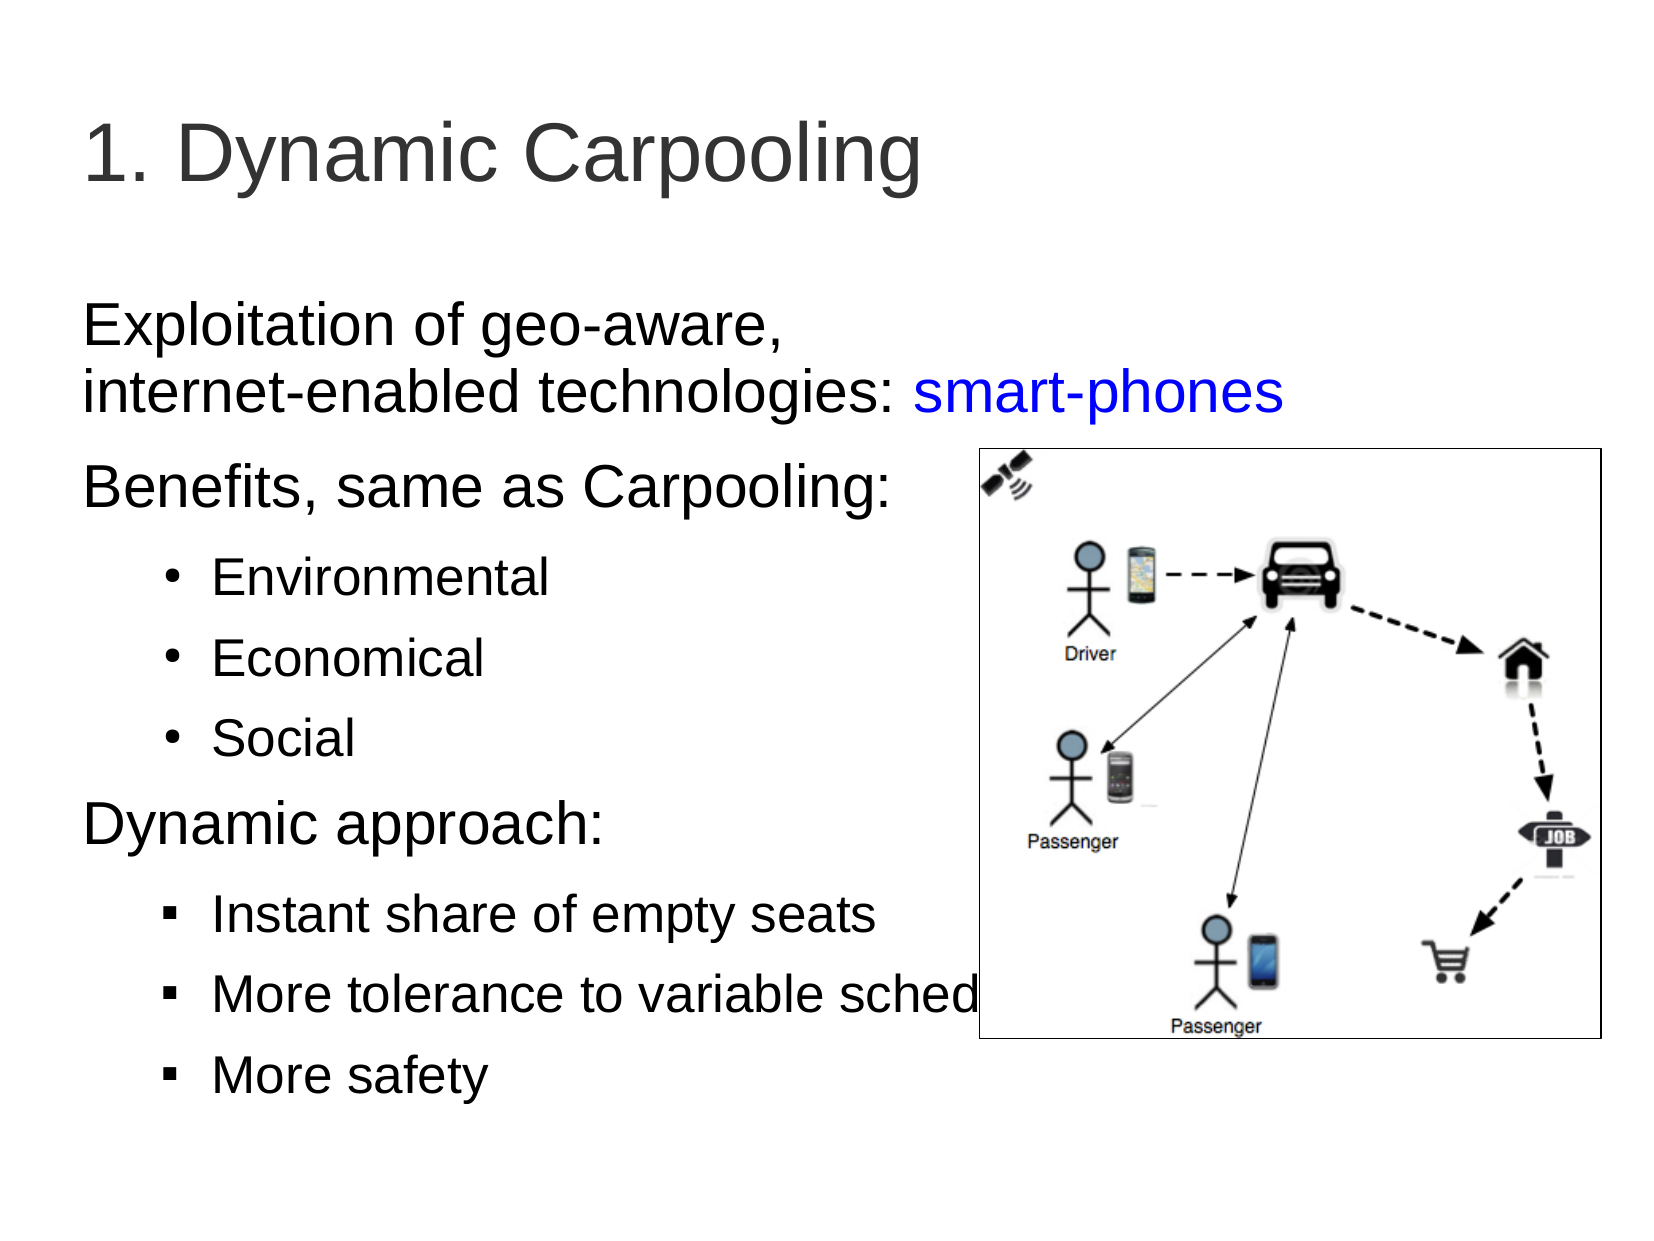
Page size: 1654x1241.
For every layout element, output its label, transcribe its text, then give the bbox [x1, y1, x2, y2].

list Exploitation of geo-aware, internet-enabled technologies: smart-phones Benefits, same as Carpooling: Environmental Economical Social Dynamic approach: Instant share of empty seats More tolerance to variable schedules More safety [82, 290, 1571, 1109]
picture [980, 449, 1601, 1038]
title 1. Dynamic Carpooling [82, 49, 1571, 257]
